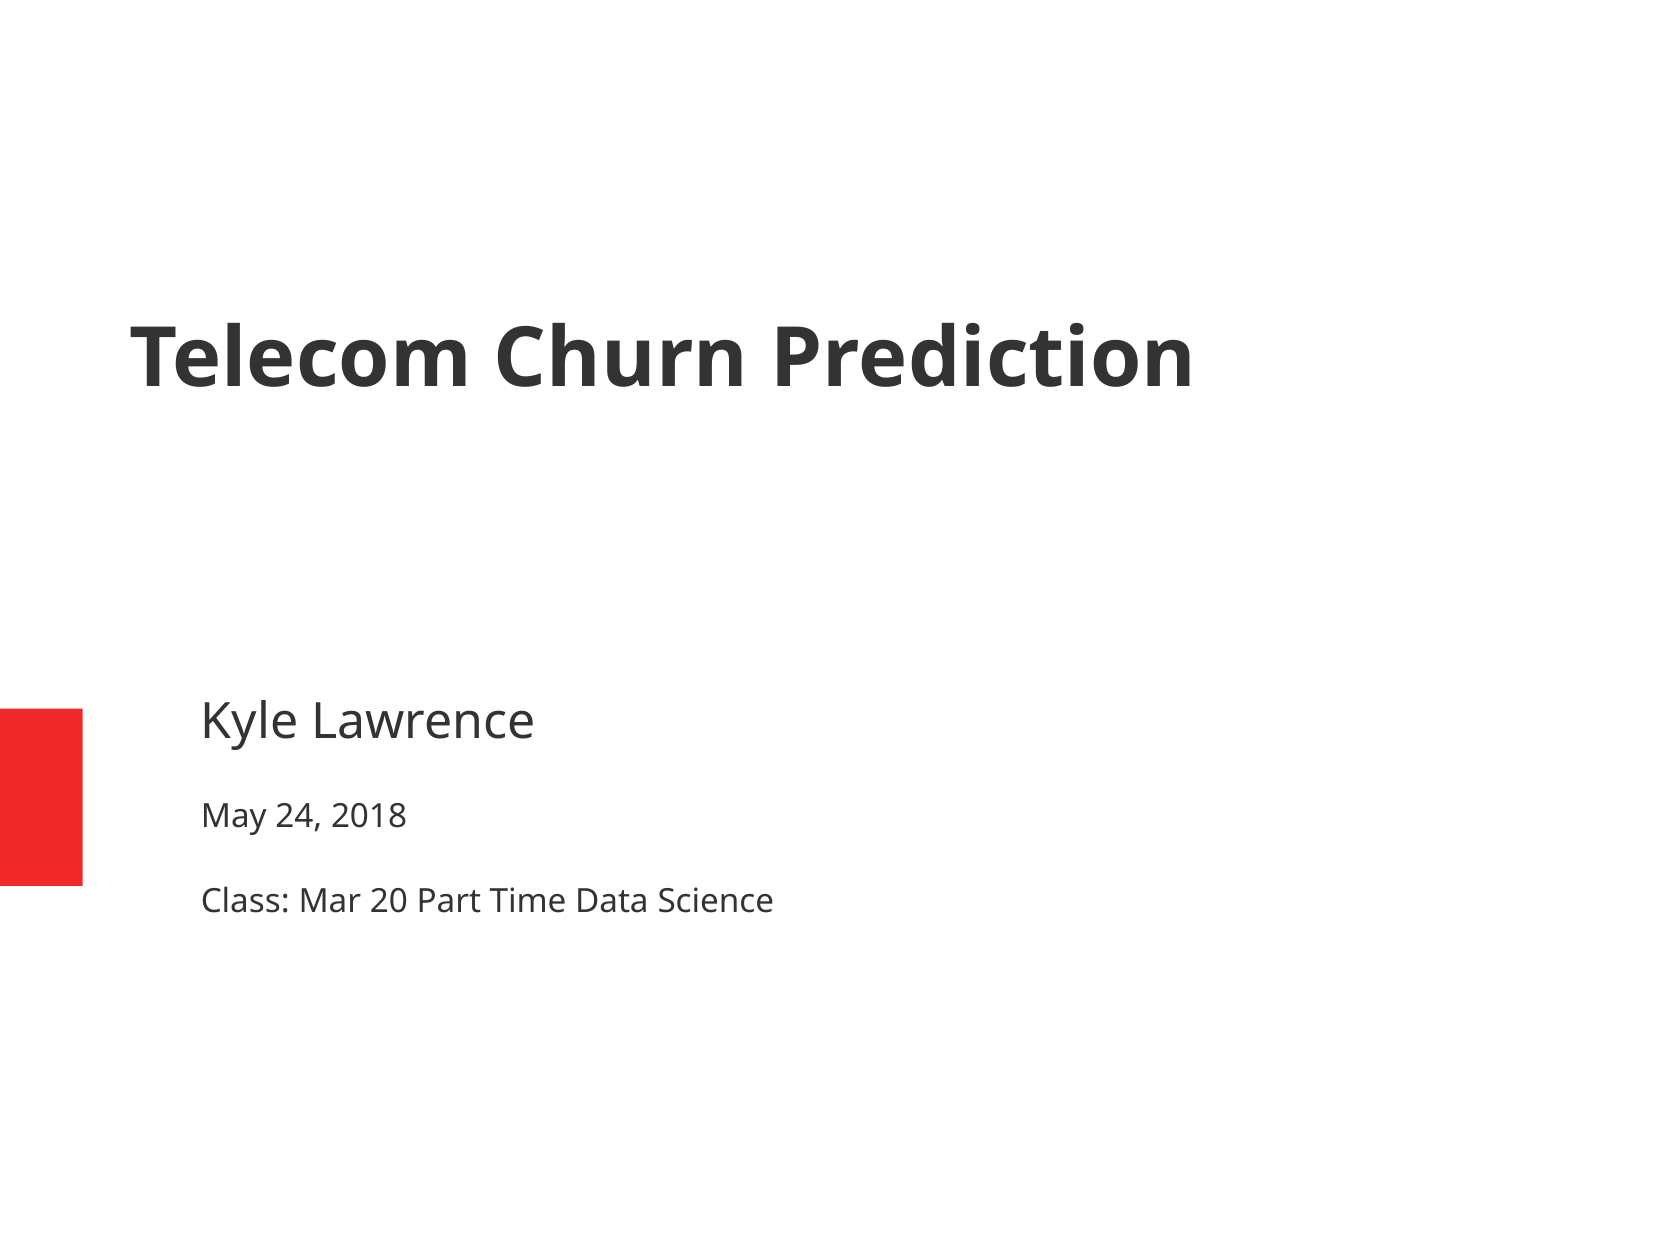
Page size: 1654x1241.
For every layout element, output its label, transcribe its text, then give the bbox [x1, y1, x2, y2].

list Kyle Lawrence May 24, 2018 Class: Mar 20 Part Time Data Science [129, 685, 1536, 1241]
title Telecom Churn Prediction [129, 236, 1536, 473]
